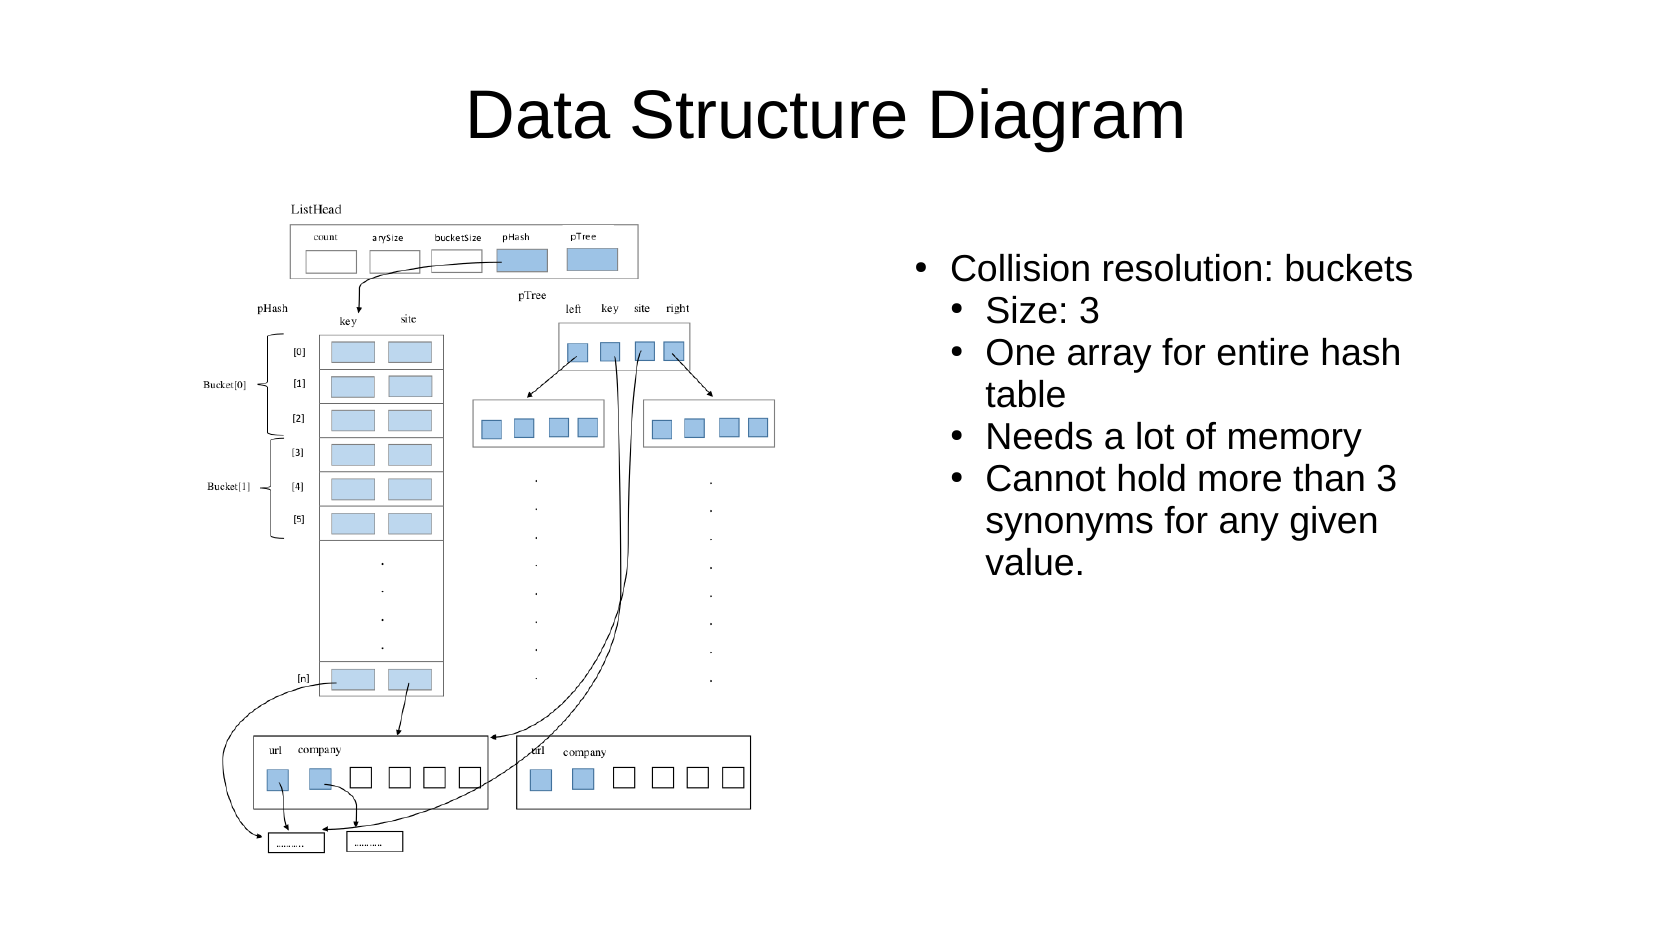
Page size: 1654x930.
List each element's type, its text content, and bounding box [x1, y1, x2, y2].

title Data Structure Diagram [82, 36, 1571, 193]
text_box Collision resolution: buckets Size: 3 One array for entire hash table Needs a lot of memory Cannot hold more than 3 synonyms for any given value. [899, 239, 1440, 591]
picture [179, 153, 780, 930]
